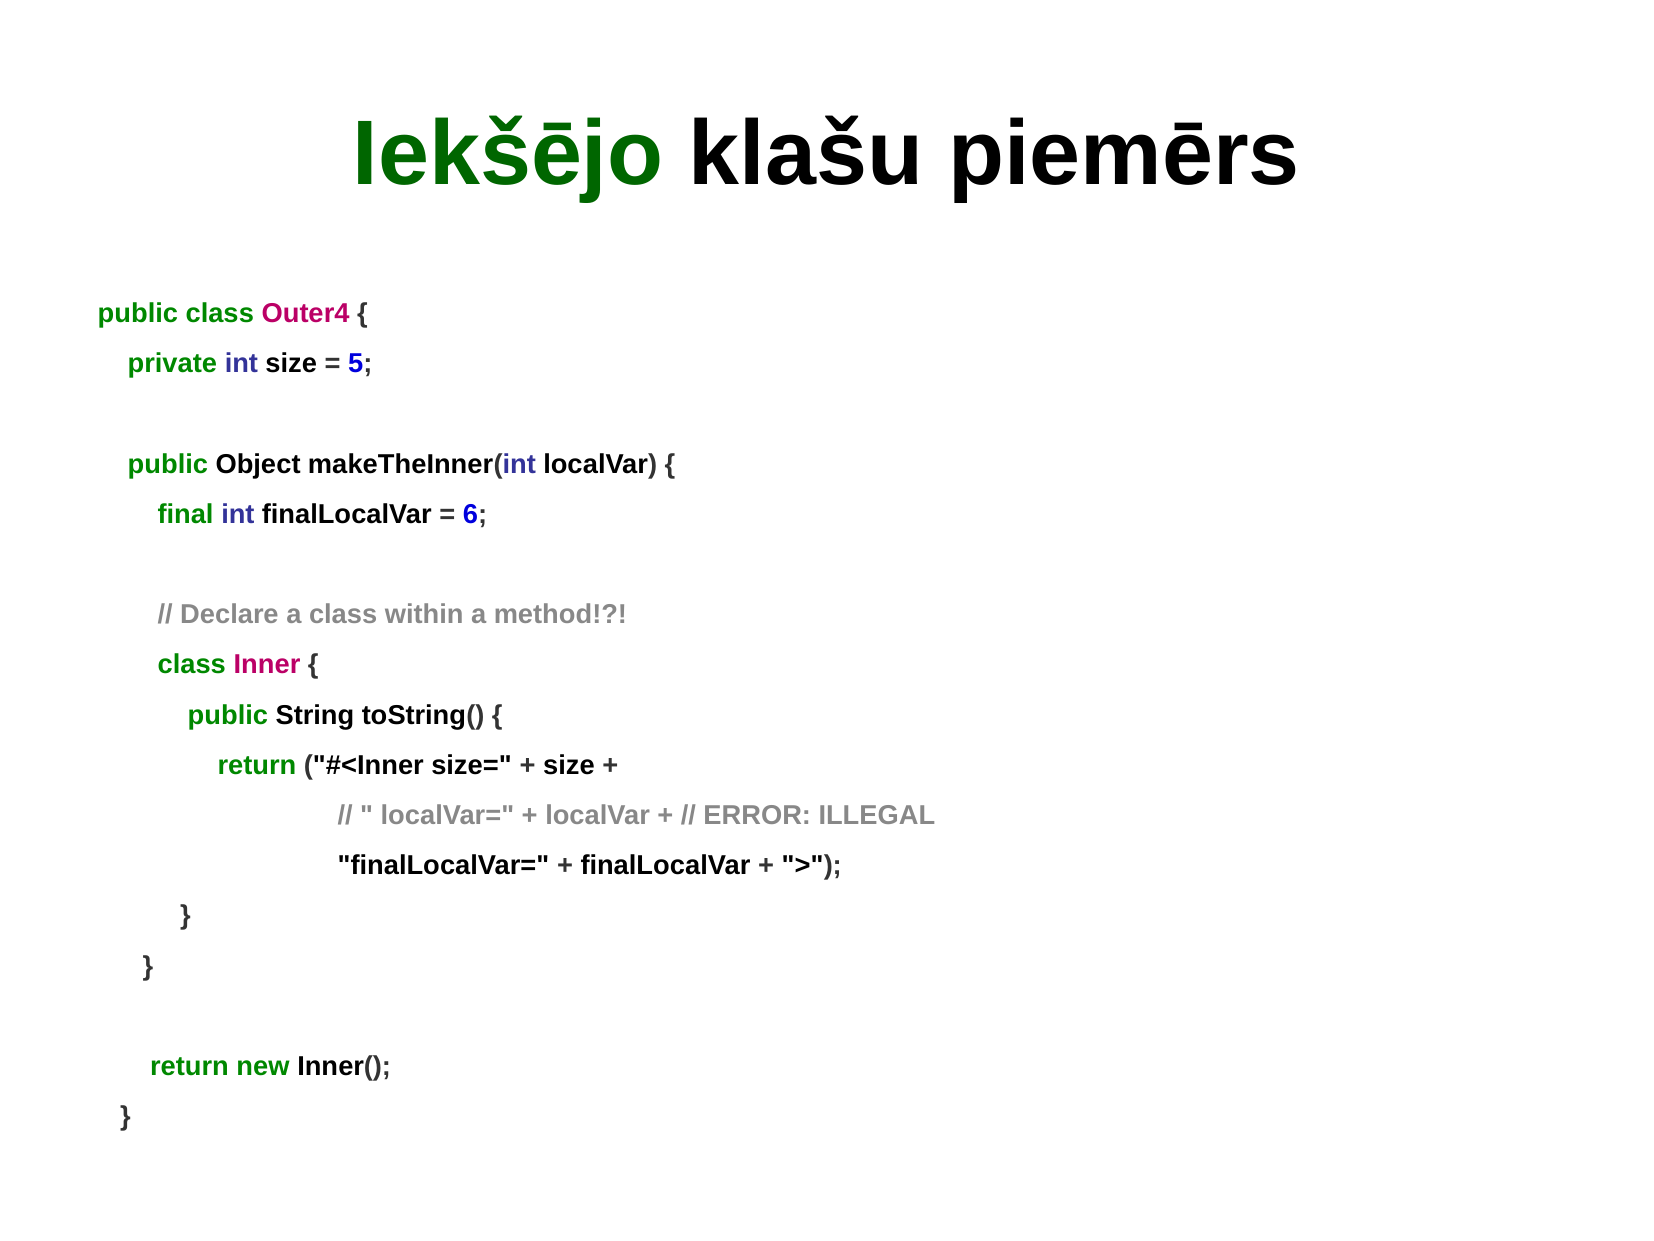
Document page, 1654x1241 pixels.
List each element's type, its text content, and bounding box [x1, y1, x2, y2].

title Iekšējo klašu piemērs [82, 49, 1571, 257]
list public class Outer4 { private int size = 5; public Object makeTheInner(int localVar) { final int finalLocalVar = 6; // Declare a class within a method!?! class Inner { public String toString() { return ("#<Inner size=" + size + // " localVar=" + localVar + // ERROR: ILLEGAL "finalLocalVar=" + finalLocalVar + ">"); } } return new Inner(); } [82, 290, 1538, 1134]
